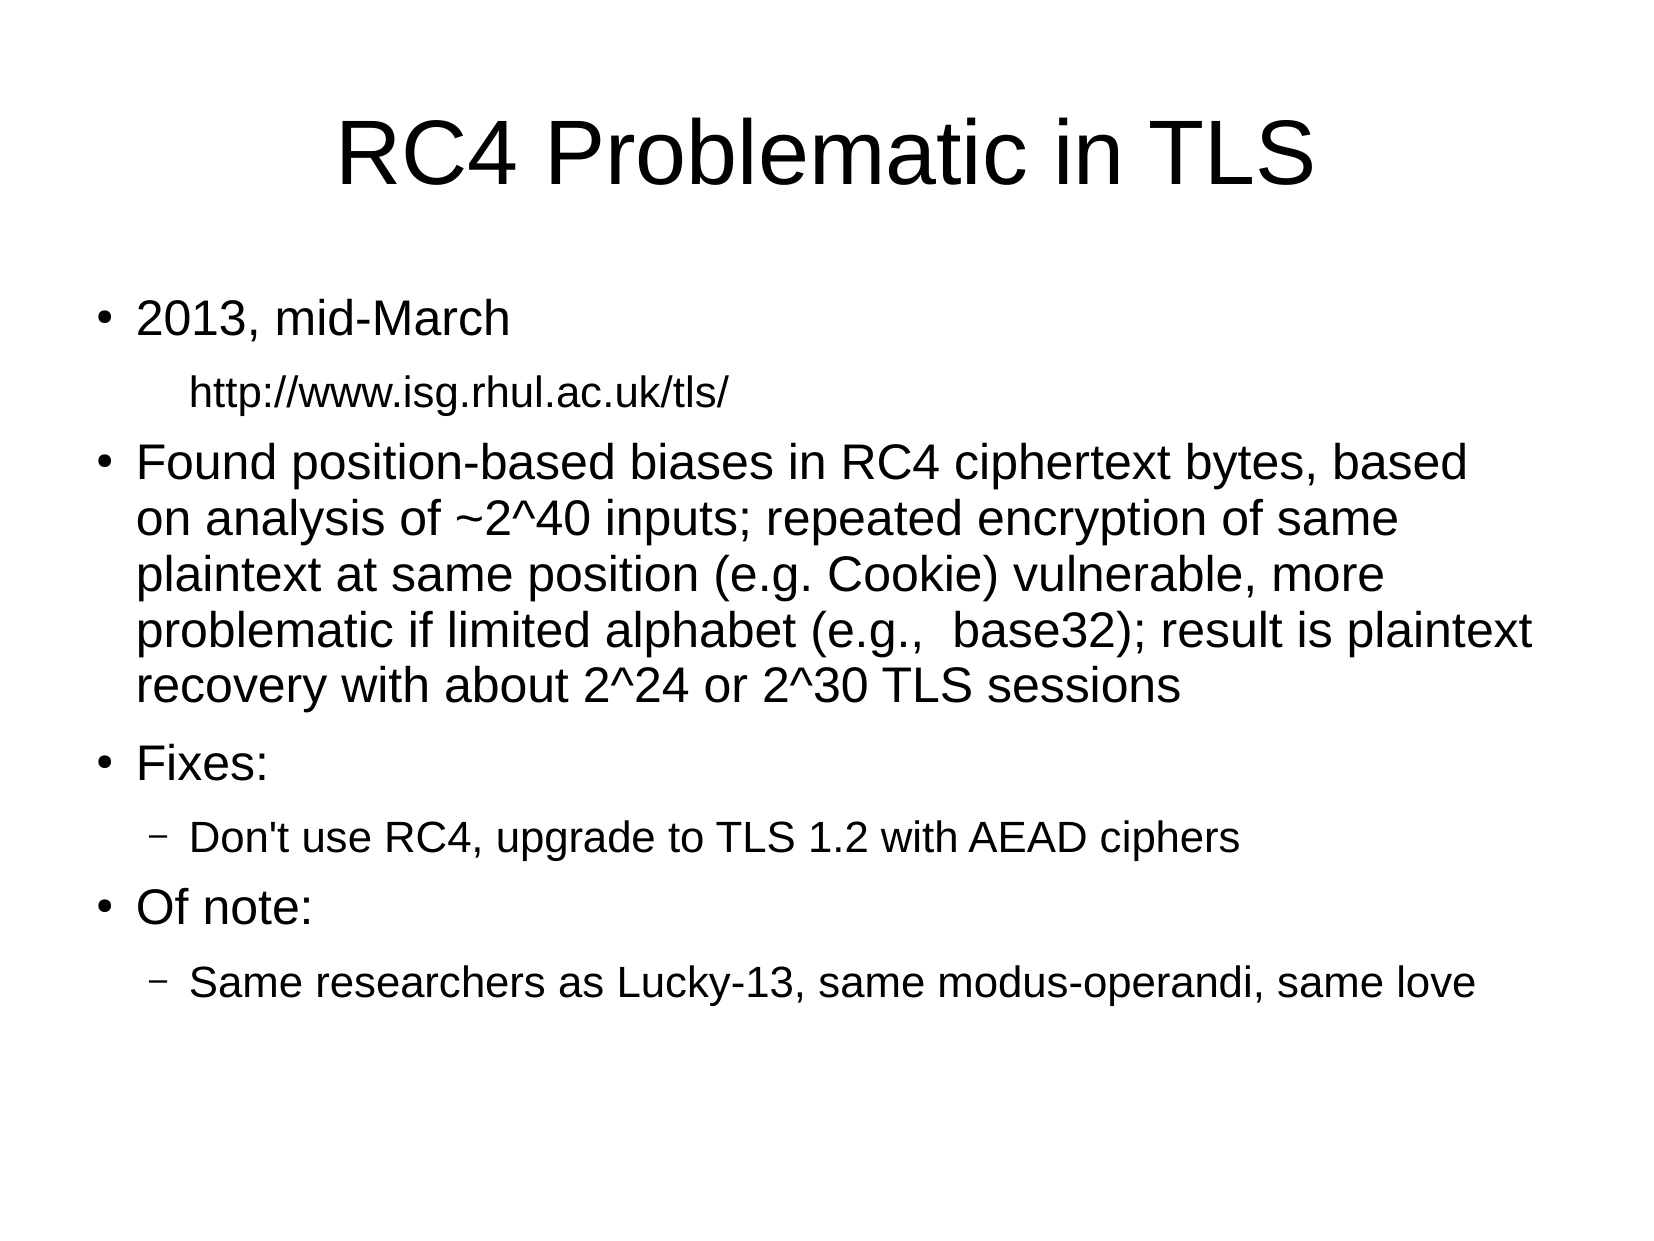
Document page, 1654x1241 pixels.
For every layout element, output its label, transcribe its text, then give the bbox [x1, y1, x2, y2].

title RC4 Problematic in TLS [82, 49, 1571, 257]
list 2013, mid-March http://www.isg.rhul.ac.uk/tls/ Found position-based biases in RC4 ciphertext bytes, based on analysis of ~2^40 inputs; repeated encryption of same plaintext at same position (e.g. Cookie) vulnerable, more problematic if limited alphabet (e.g., base32); result is plaintext recovery with about 2^24 or 2^30 TLS sessions Fixes: Don't use RC4, upgrade to TLS 1.2 with AEAD ciphers Of note: Same researchers as Lucky-13, same modus-operandi, same love [82, 290, 1538, 1010]
